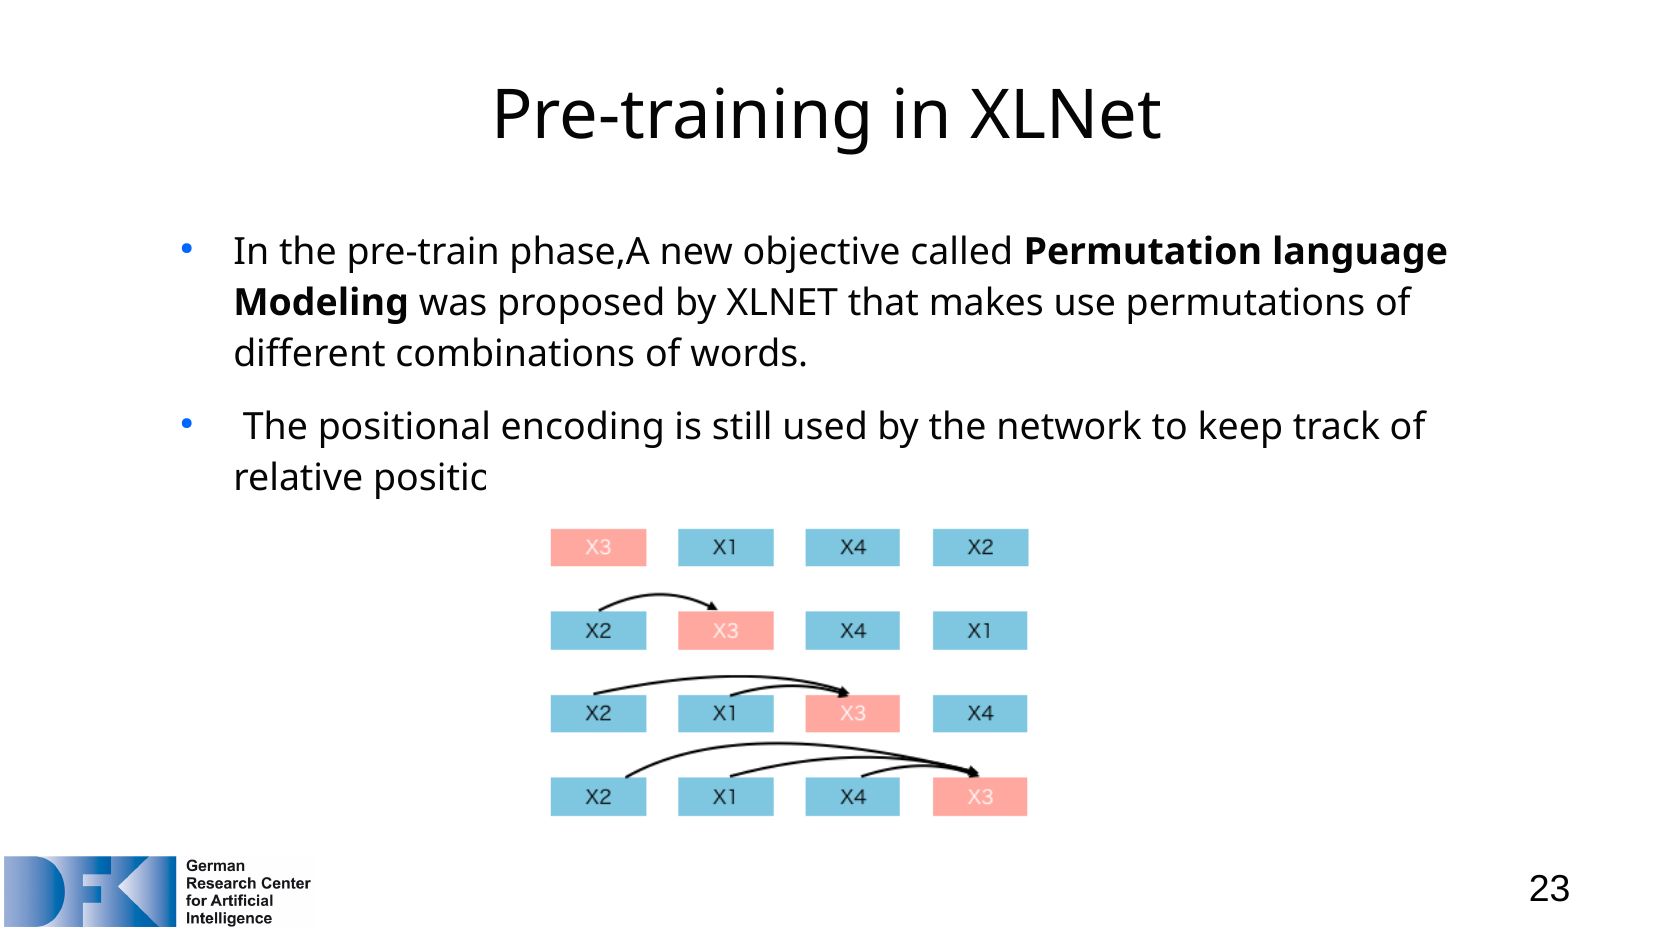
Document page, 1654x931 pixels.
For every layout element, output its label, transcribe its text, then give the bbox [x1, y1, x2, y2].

text_box <number> [1514, 860, 1654, 931]
picture [4, 856, 316, 927]
list In the pre-train phase,A new objective called Permutation language Modeling was proposed by XLNET that makes use permutations of different combinations of words. The positional encoding is still used by the network to keep track of relative positions. [162, 224, 1492, 811]
title Pre-training in XLNet [162, 35, 1492, 189]
picture [486, 464, 1111, 864]
